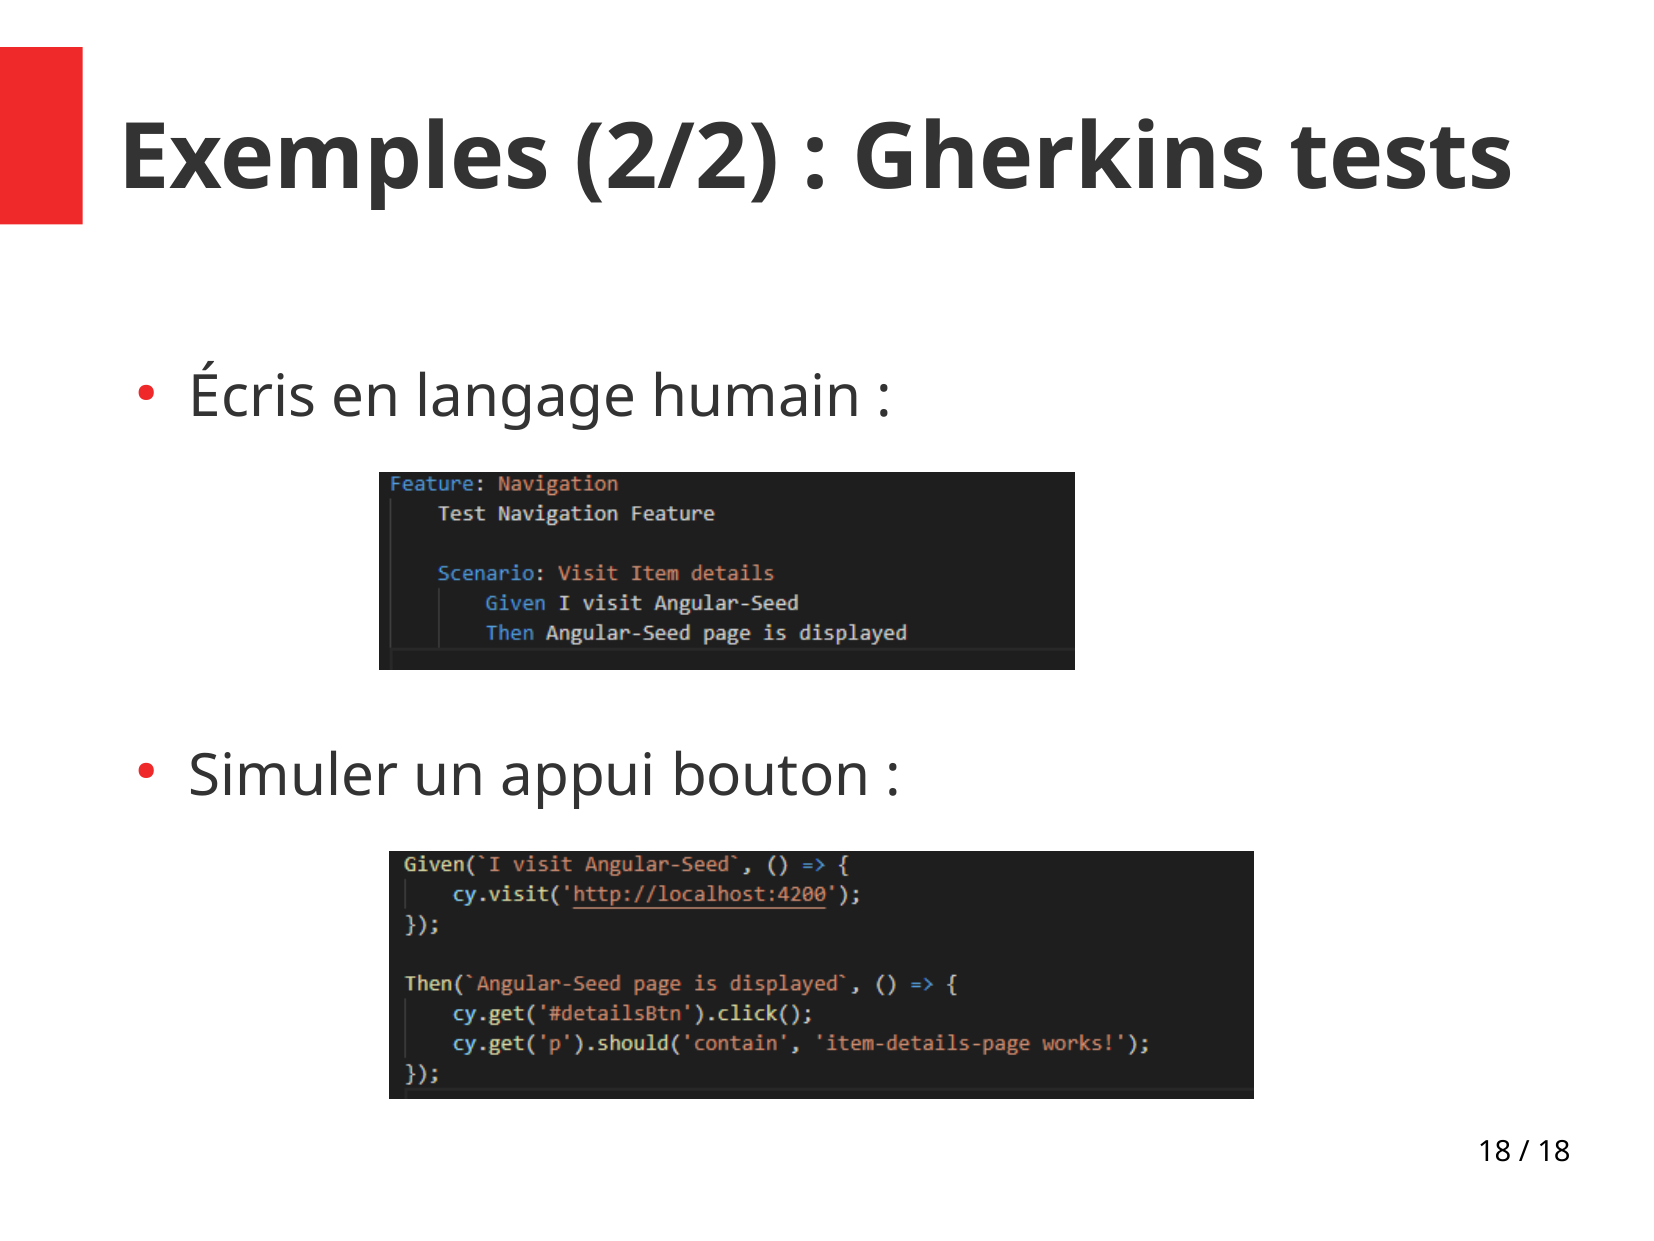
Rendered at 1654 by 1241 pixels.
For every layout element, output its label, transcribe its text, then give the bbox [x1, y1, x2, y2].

title Exemples (2/2) : Gherkins tests [118, 49, 1571, 257]
picture [379, 472, 1075, 670]
picture [389, 851, 1254, 1099]
list Écris en langage humain : Simuler un appui bouton : [118, 354, 1536, 1074]
